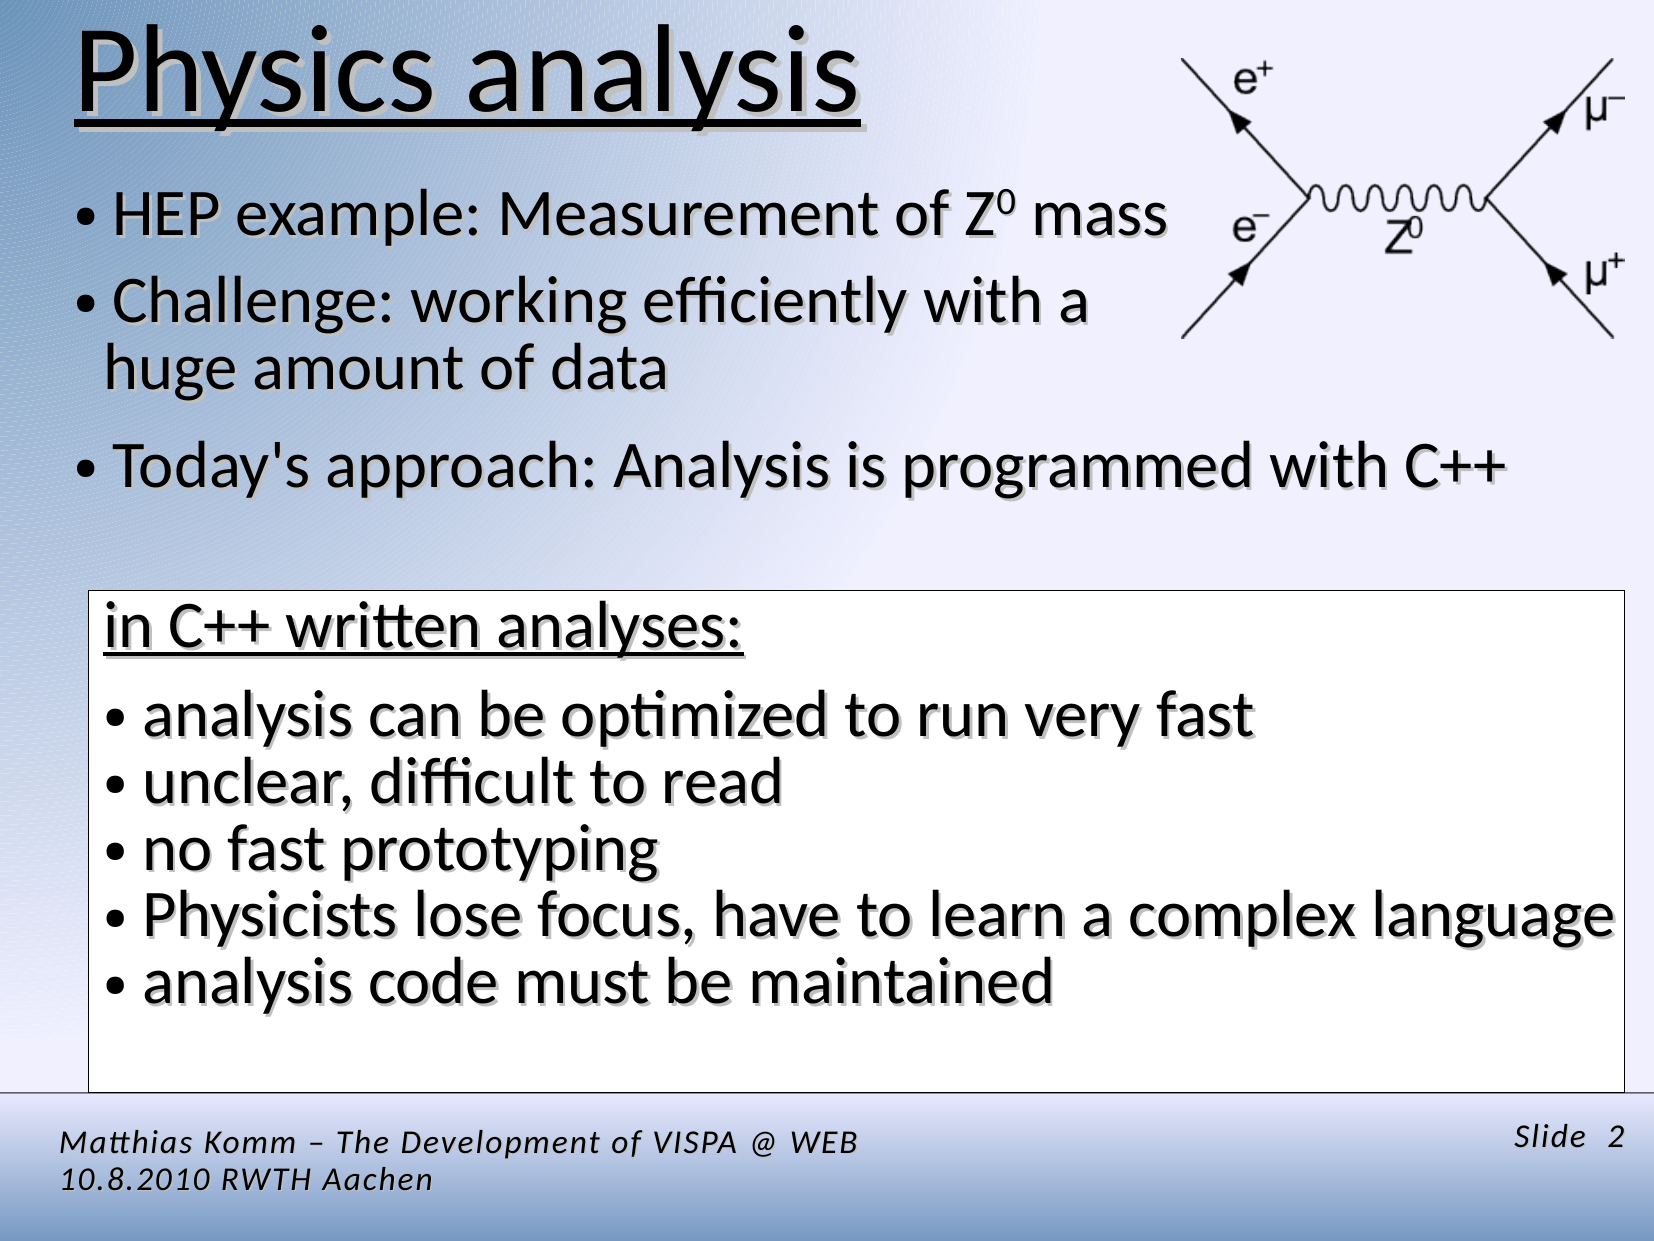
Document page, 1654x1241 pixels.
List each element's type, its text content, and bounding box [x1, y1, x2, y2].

text_box Challenge: working efficiently with a huge amount of data [59, 265, 1123, 430]
text_box Physics analysis [59, 9, 877, 177]
text_box analysis can be optimized to run very fast unclear, difficult to read no fast prototyping Physicists lose focus, have to learn a complex language analysis code must be maintained [88, 679, 1654, 1102]
text_box in C++ written analyses: [88, 590, 1123, 769]
text_box Today's approach: Analysis is programmed with C++ [59, 430, 1536, 598]
text_box HEP example: Measurement of Z0 mass [59, 177, 1198, 430]
text_box [1123, 590, 1625, 679]
picture [1181, 58, 1625, 339]
